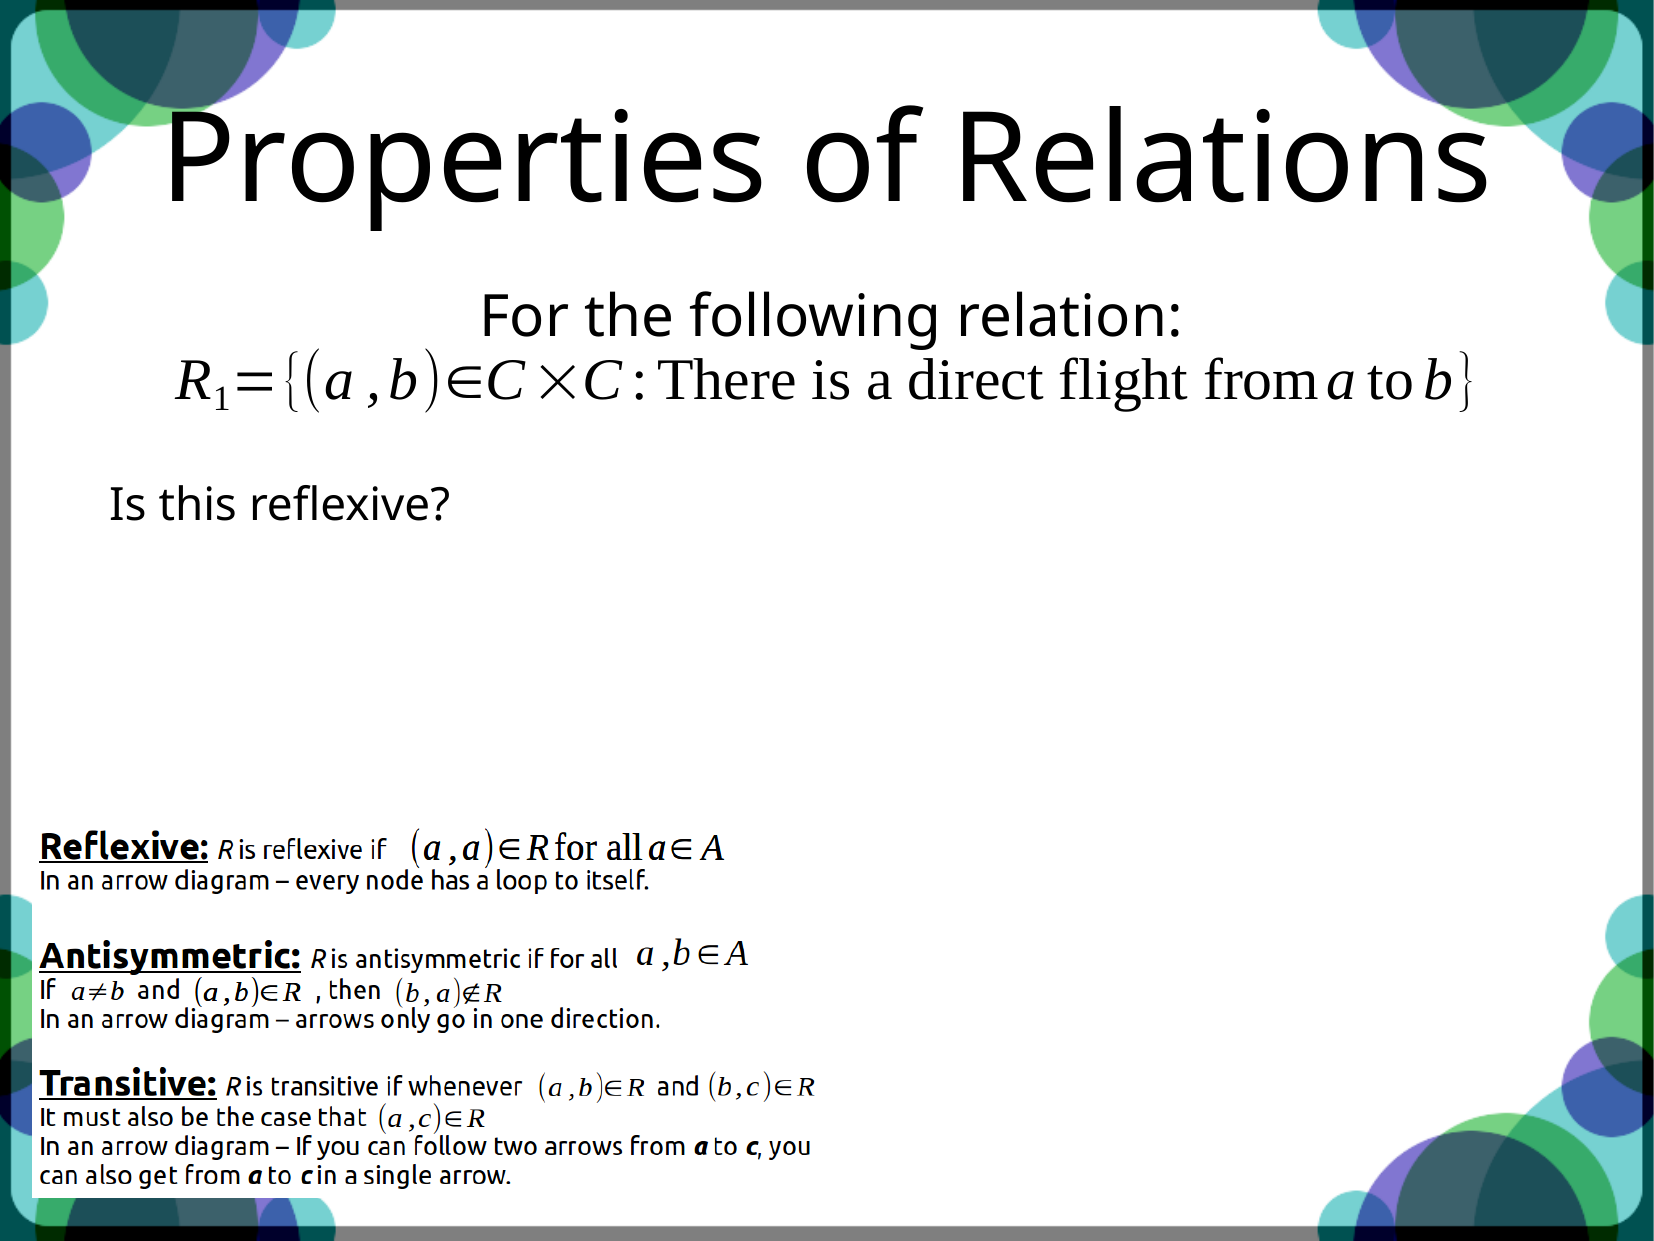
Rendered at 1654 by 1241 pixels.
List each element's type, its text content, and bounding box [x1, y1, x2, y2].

text_box For the following relation: [173, 274, 1489, 344]
chart [156, 344, 1495, 421]
picture [0, 0, 1654, 1241]
title Properties of Relations [82, 49, 1571, 257]
text_box Is this reflexive? [94, 464, 1563, 726]
